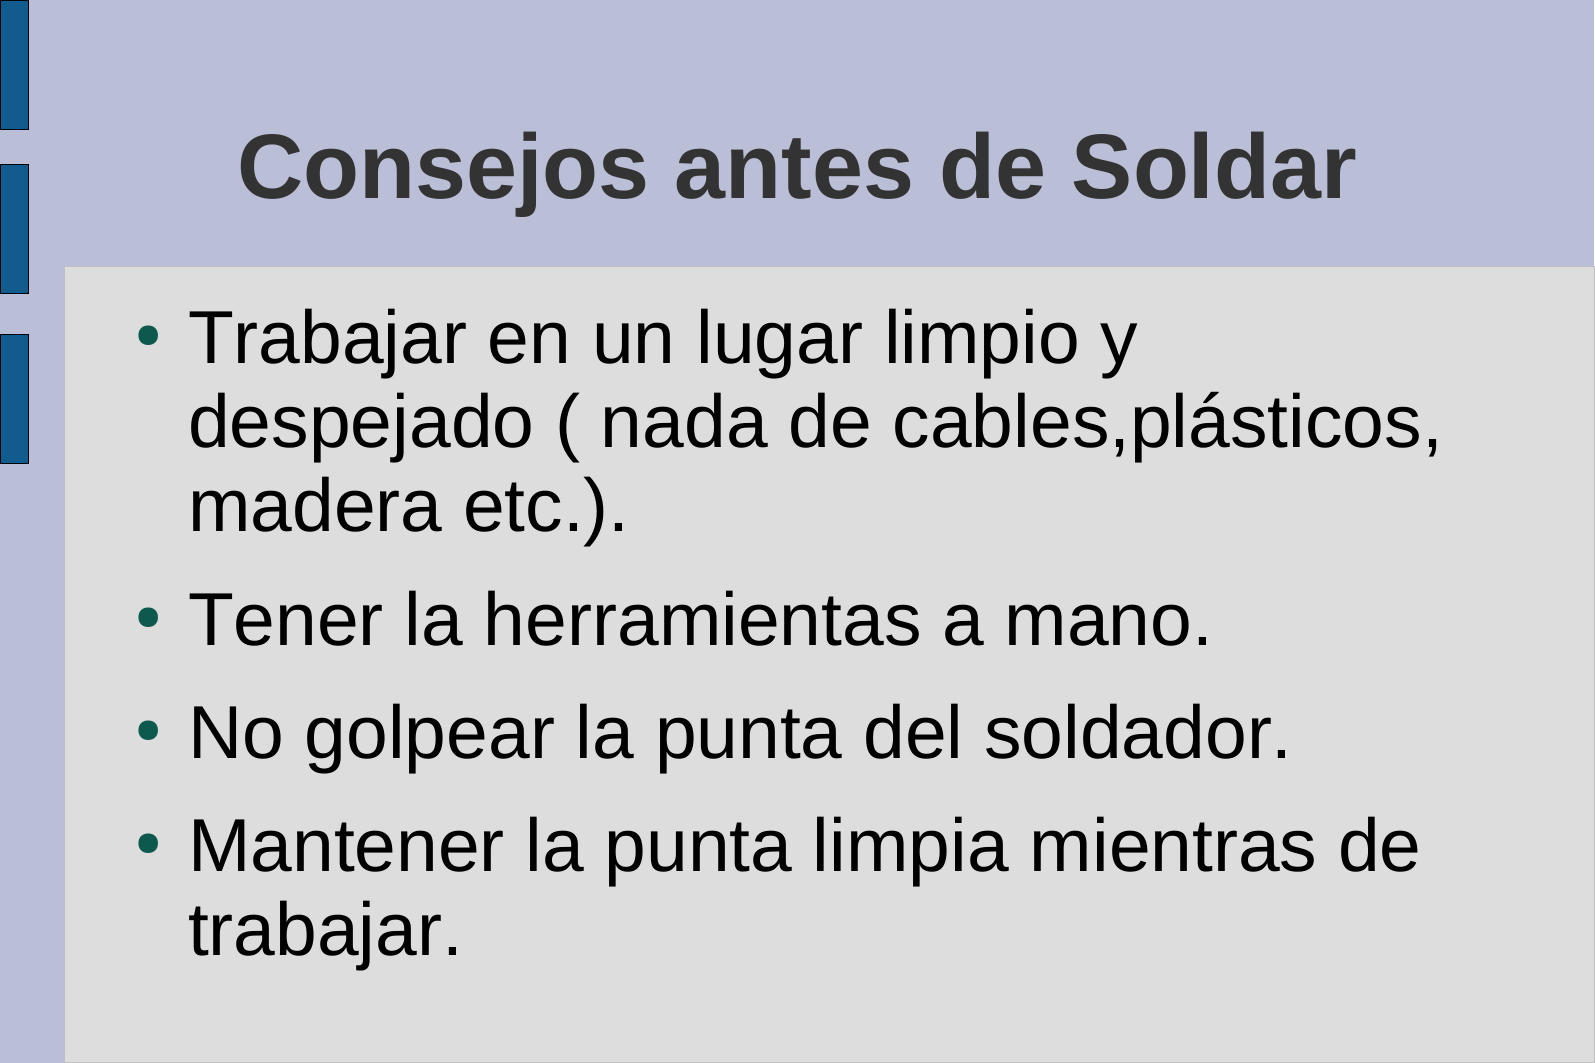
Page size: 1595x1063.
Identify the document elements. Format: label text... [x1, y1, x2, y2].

list Trabajar en un lugar limpio y despejado ( nada de cables,plásticos, madera etc.). Tener la herramientas a mano. No golpear la punta del soldador. Mantener la punta limpia mientras de trabajar. [117, 295, 1479, 1063]
title Consejos antes de Soldar [117, 78, 1479, 256]
